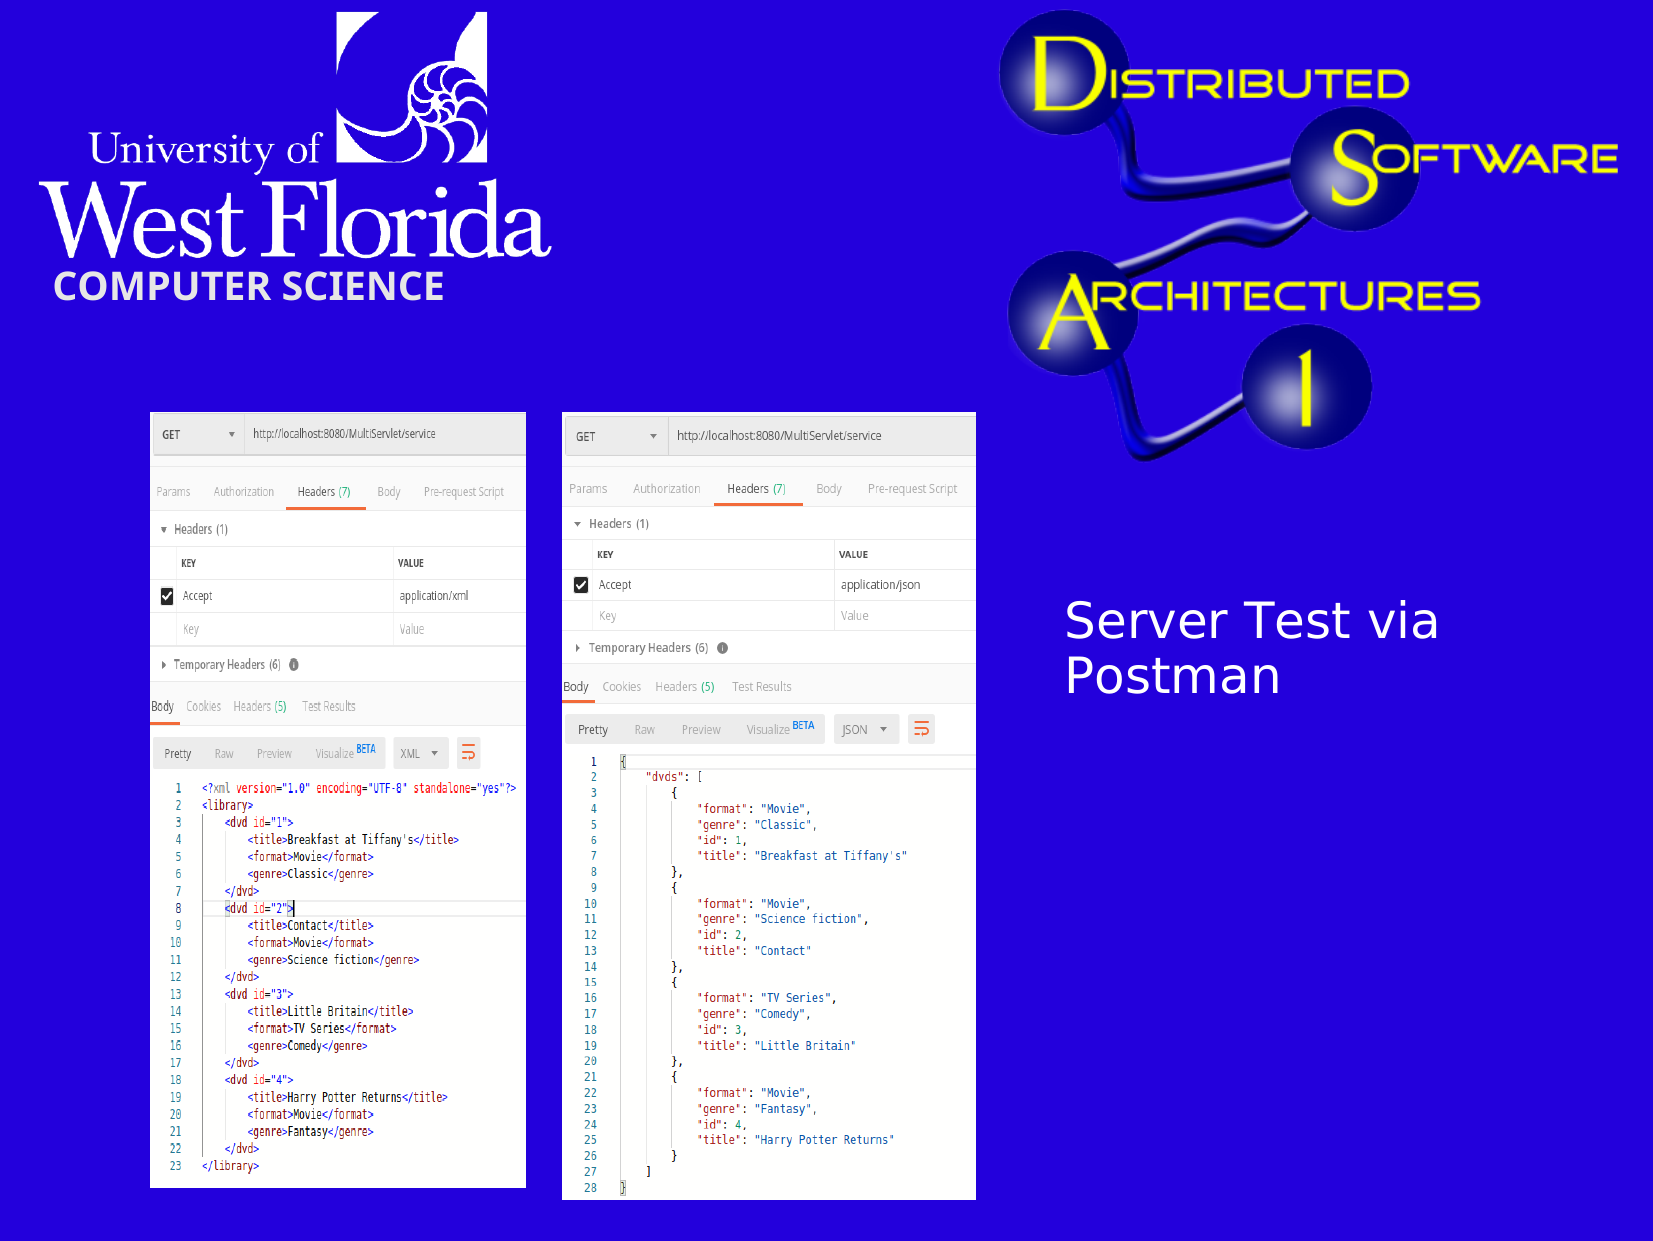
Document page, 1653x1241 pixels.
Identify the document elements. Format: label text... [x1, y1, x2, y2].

text_box COMPUTER SCIENCE [37, 262, 563, 316]
picture [37, 0, 559, 262]
picture [150, 412, 526, 1188]
picture [562, 0, 1653, 1201]
text_box Server Test via Postman [1050, 586, 1576, 713]
